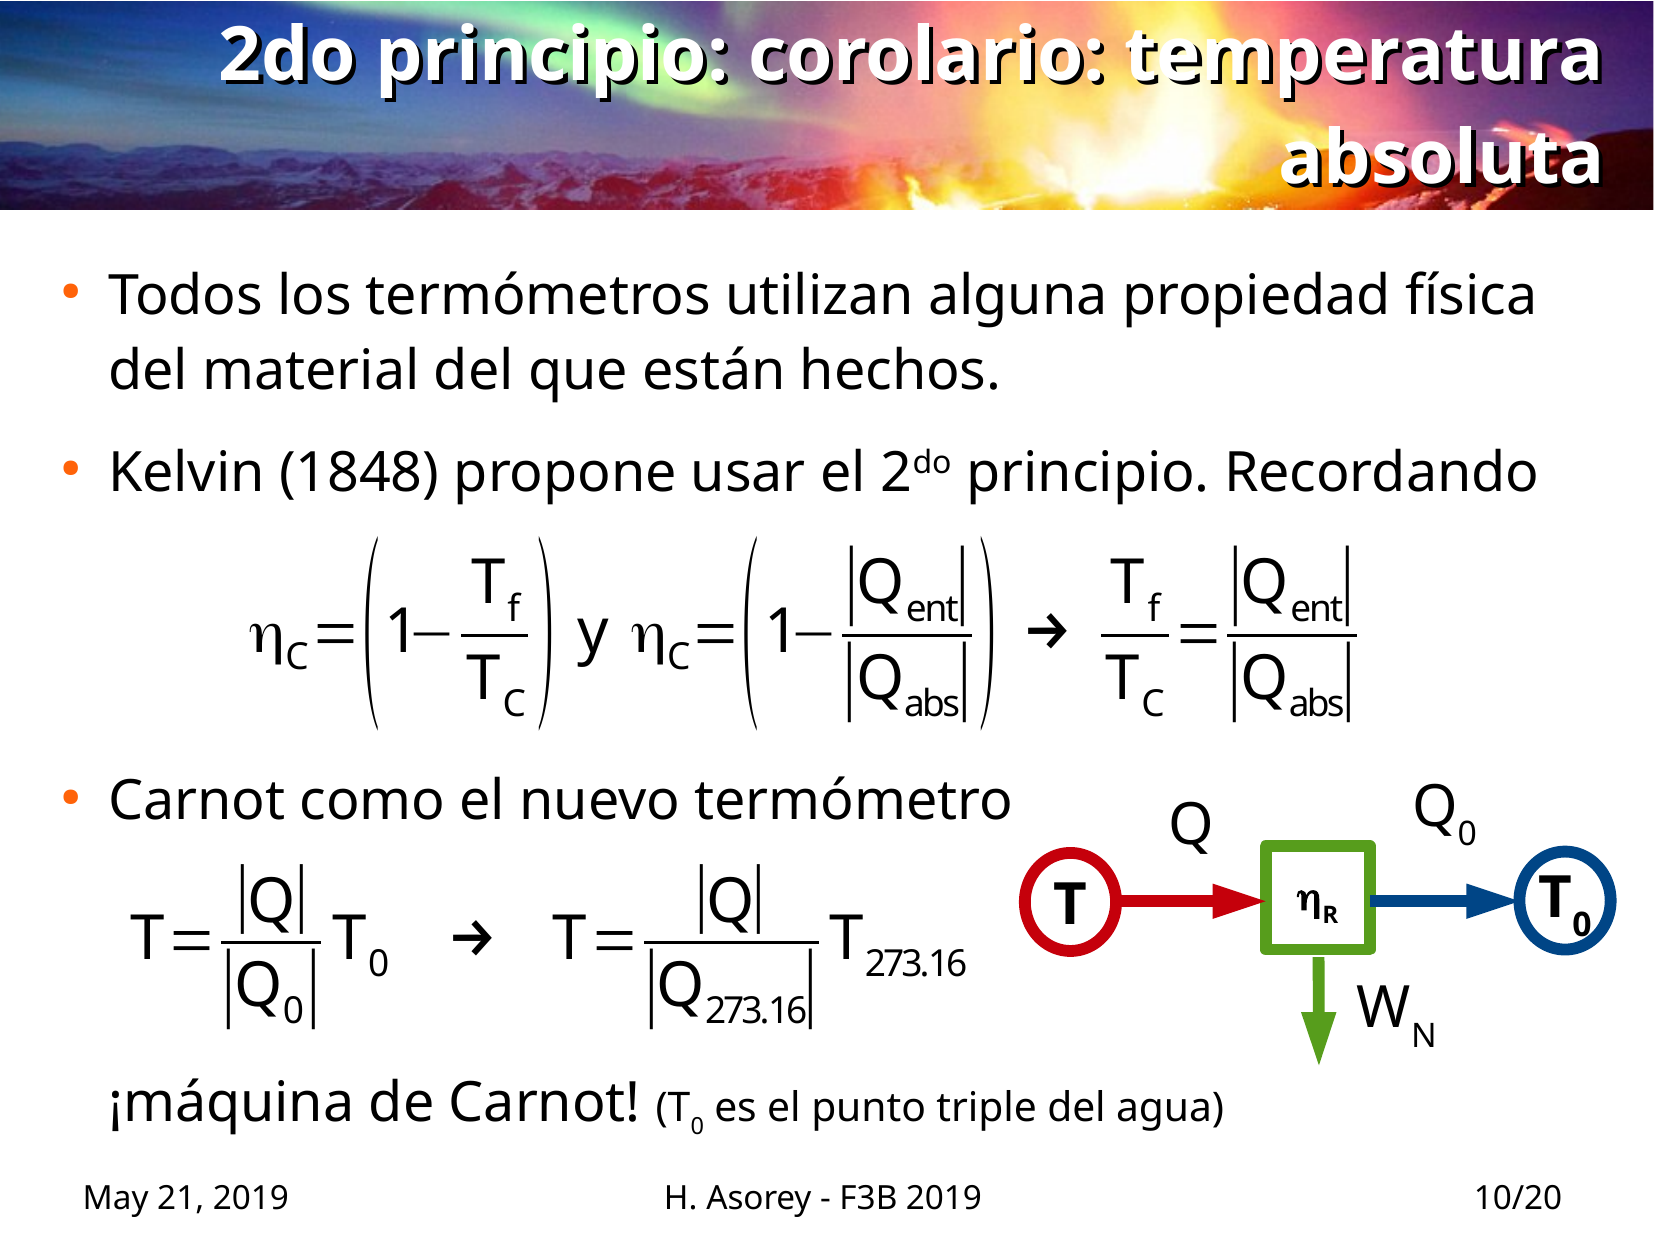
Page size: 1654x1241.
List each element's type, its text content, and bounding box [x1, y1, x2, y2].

text_box T0 [1519, 851, 1611, 950]
text_box T [1024, 852, 1116, 951]
chart [123, 861, 971, 1034]
list Todos los termómetros utilizan alguna propiedad física del material del que están hechos. Kelvin (1848) propone usar el 2do principio. Recordando Carnot como el nuevo termómetro ¡máquina de Carnot! (T0 es el punto triple del agua) [45, 255, 1606, 1156]
title 2do principio: corolario: temperatura absoluta [45, 15, 1606, 191]
picture [0, 1, 1654, 210]
text_box hR [1265, 846, 1370, 950]
chart [242, 533, 1367, 736]
text_box WN [1332, 958, 1461, 1142]
